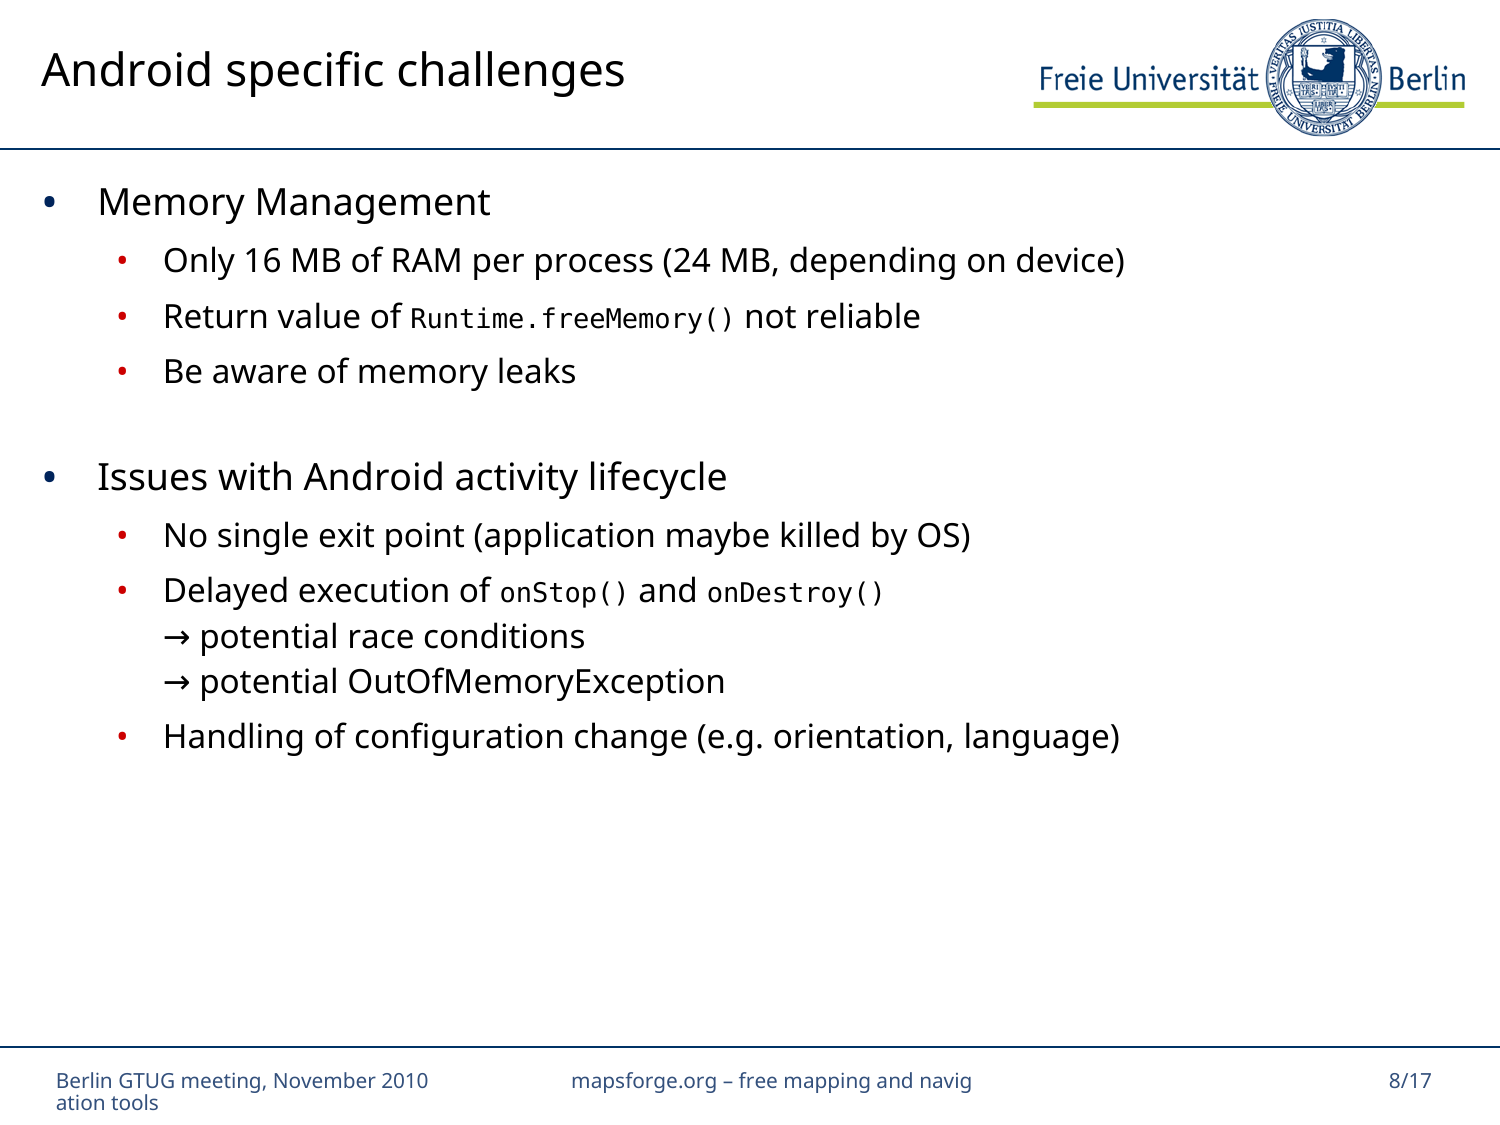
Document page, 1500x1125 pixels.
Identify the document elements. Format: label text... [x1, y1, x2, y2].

picture [1033, 19, 1470, 137]
list Memory Management Only 16 MB of RAM per process (24 MB, depending on device) Return value of Runtime.freeMemory() not reliable Be aware of memory leaks Issues with Android activity lifecycle No single exit point (application maybe killed by OS) Delayed execution of onStop() and onDestroy() → potential race conditions → potential OutOfMemoryException Handling of configuration change (e.g. orientation, language) [41, 175, 1447, 919]
title Android specific challenges [41, 0, 1016, 138]
